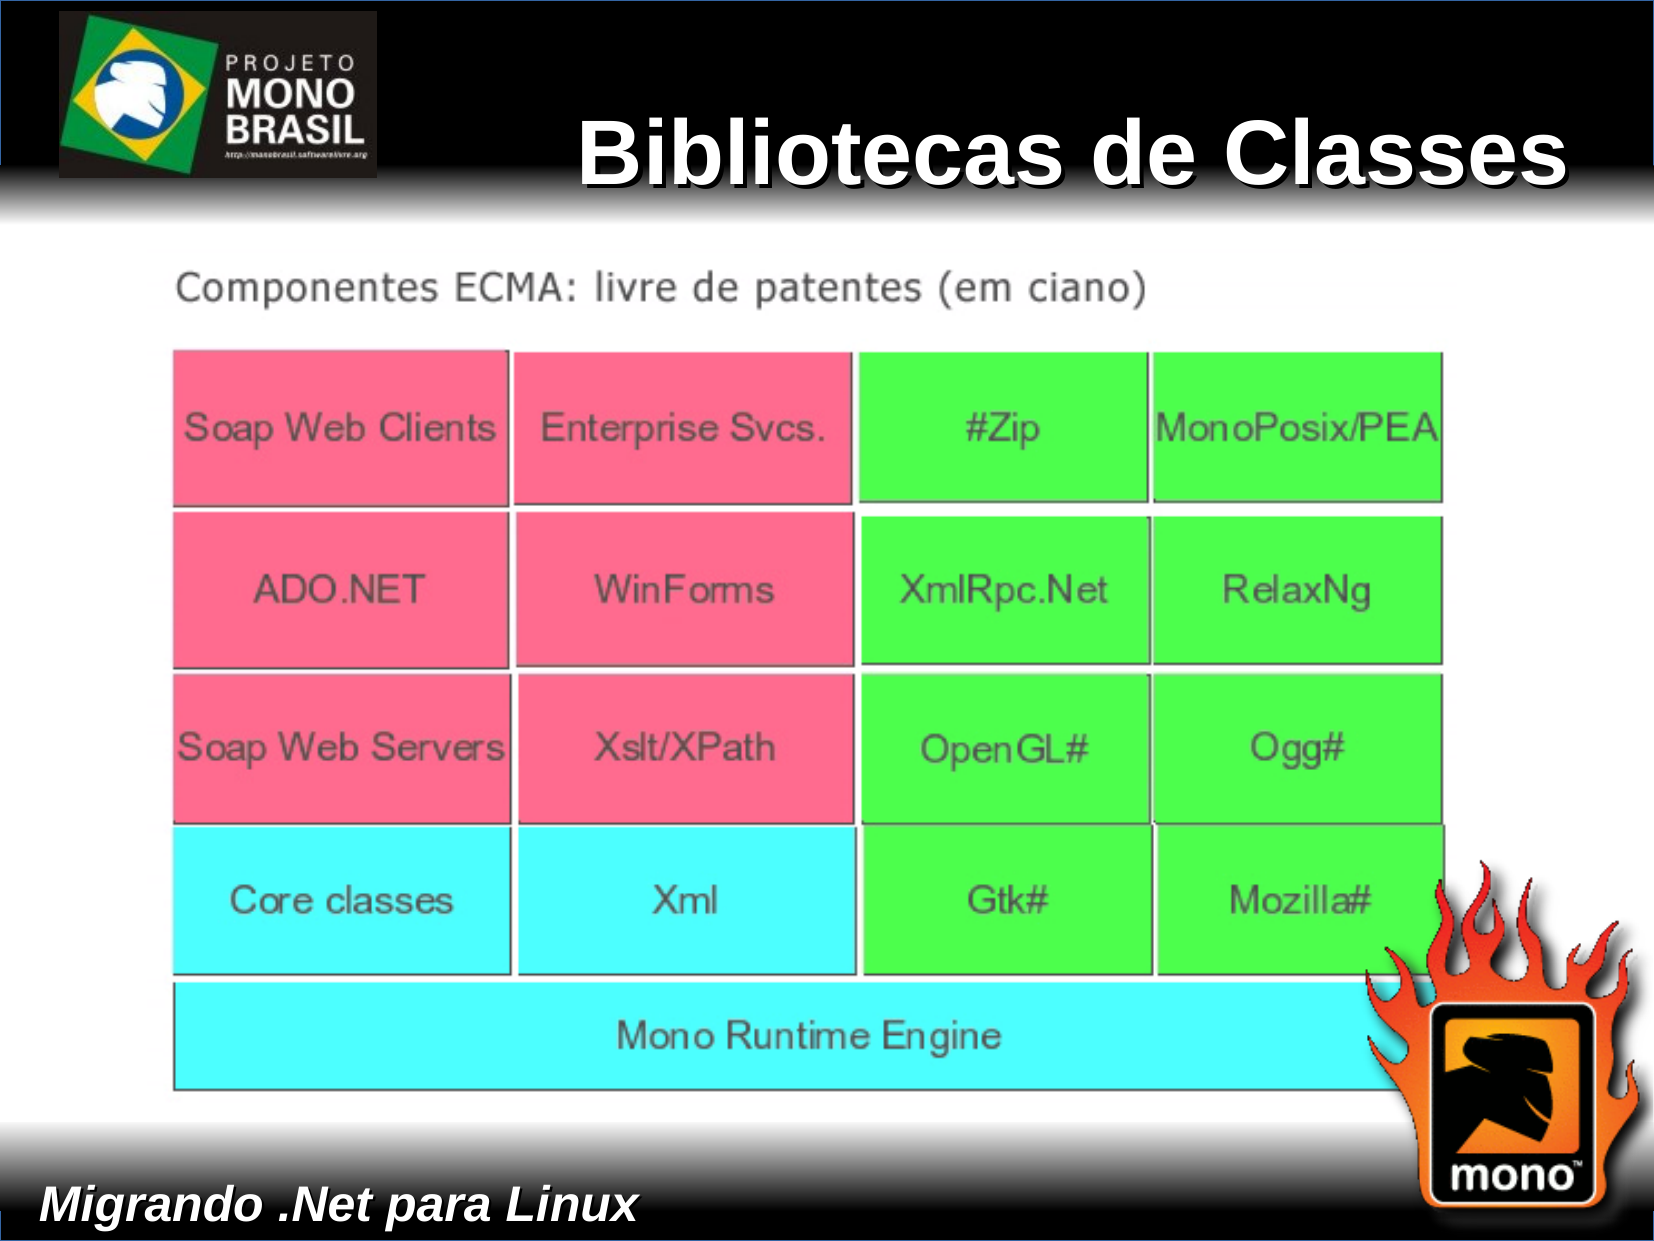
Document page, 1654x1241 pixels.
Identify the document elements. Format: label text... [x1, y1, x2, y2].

picture [59, 11, 377, 178]
picture [147, 234, 1654, 1241]
title Bibliotecas de Classes [82, 49, 1571, 257]
text_box Migrando .Net para Linux [24, 1168, 547, 1241]
